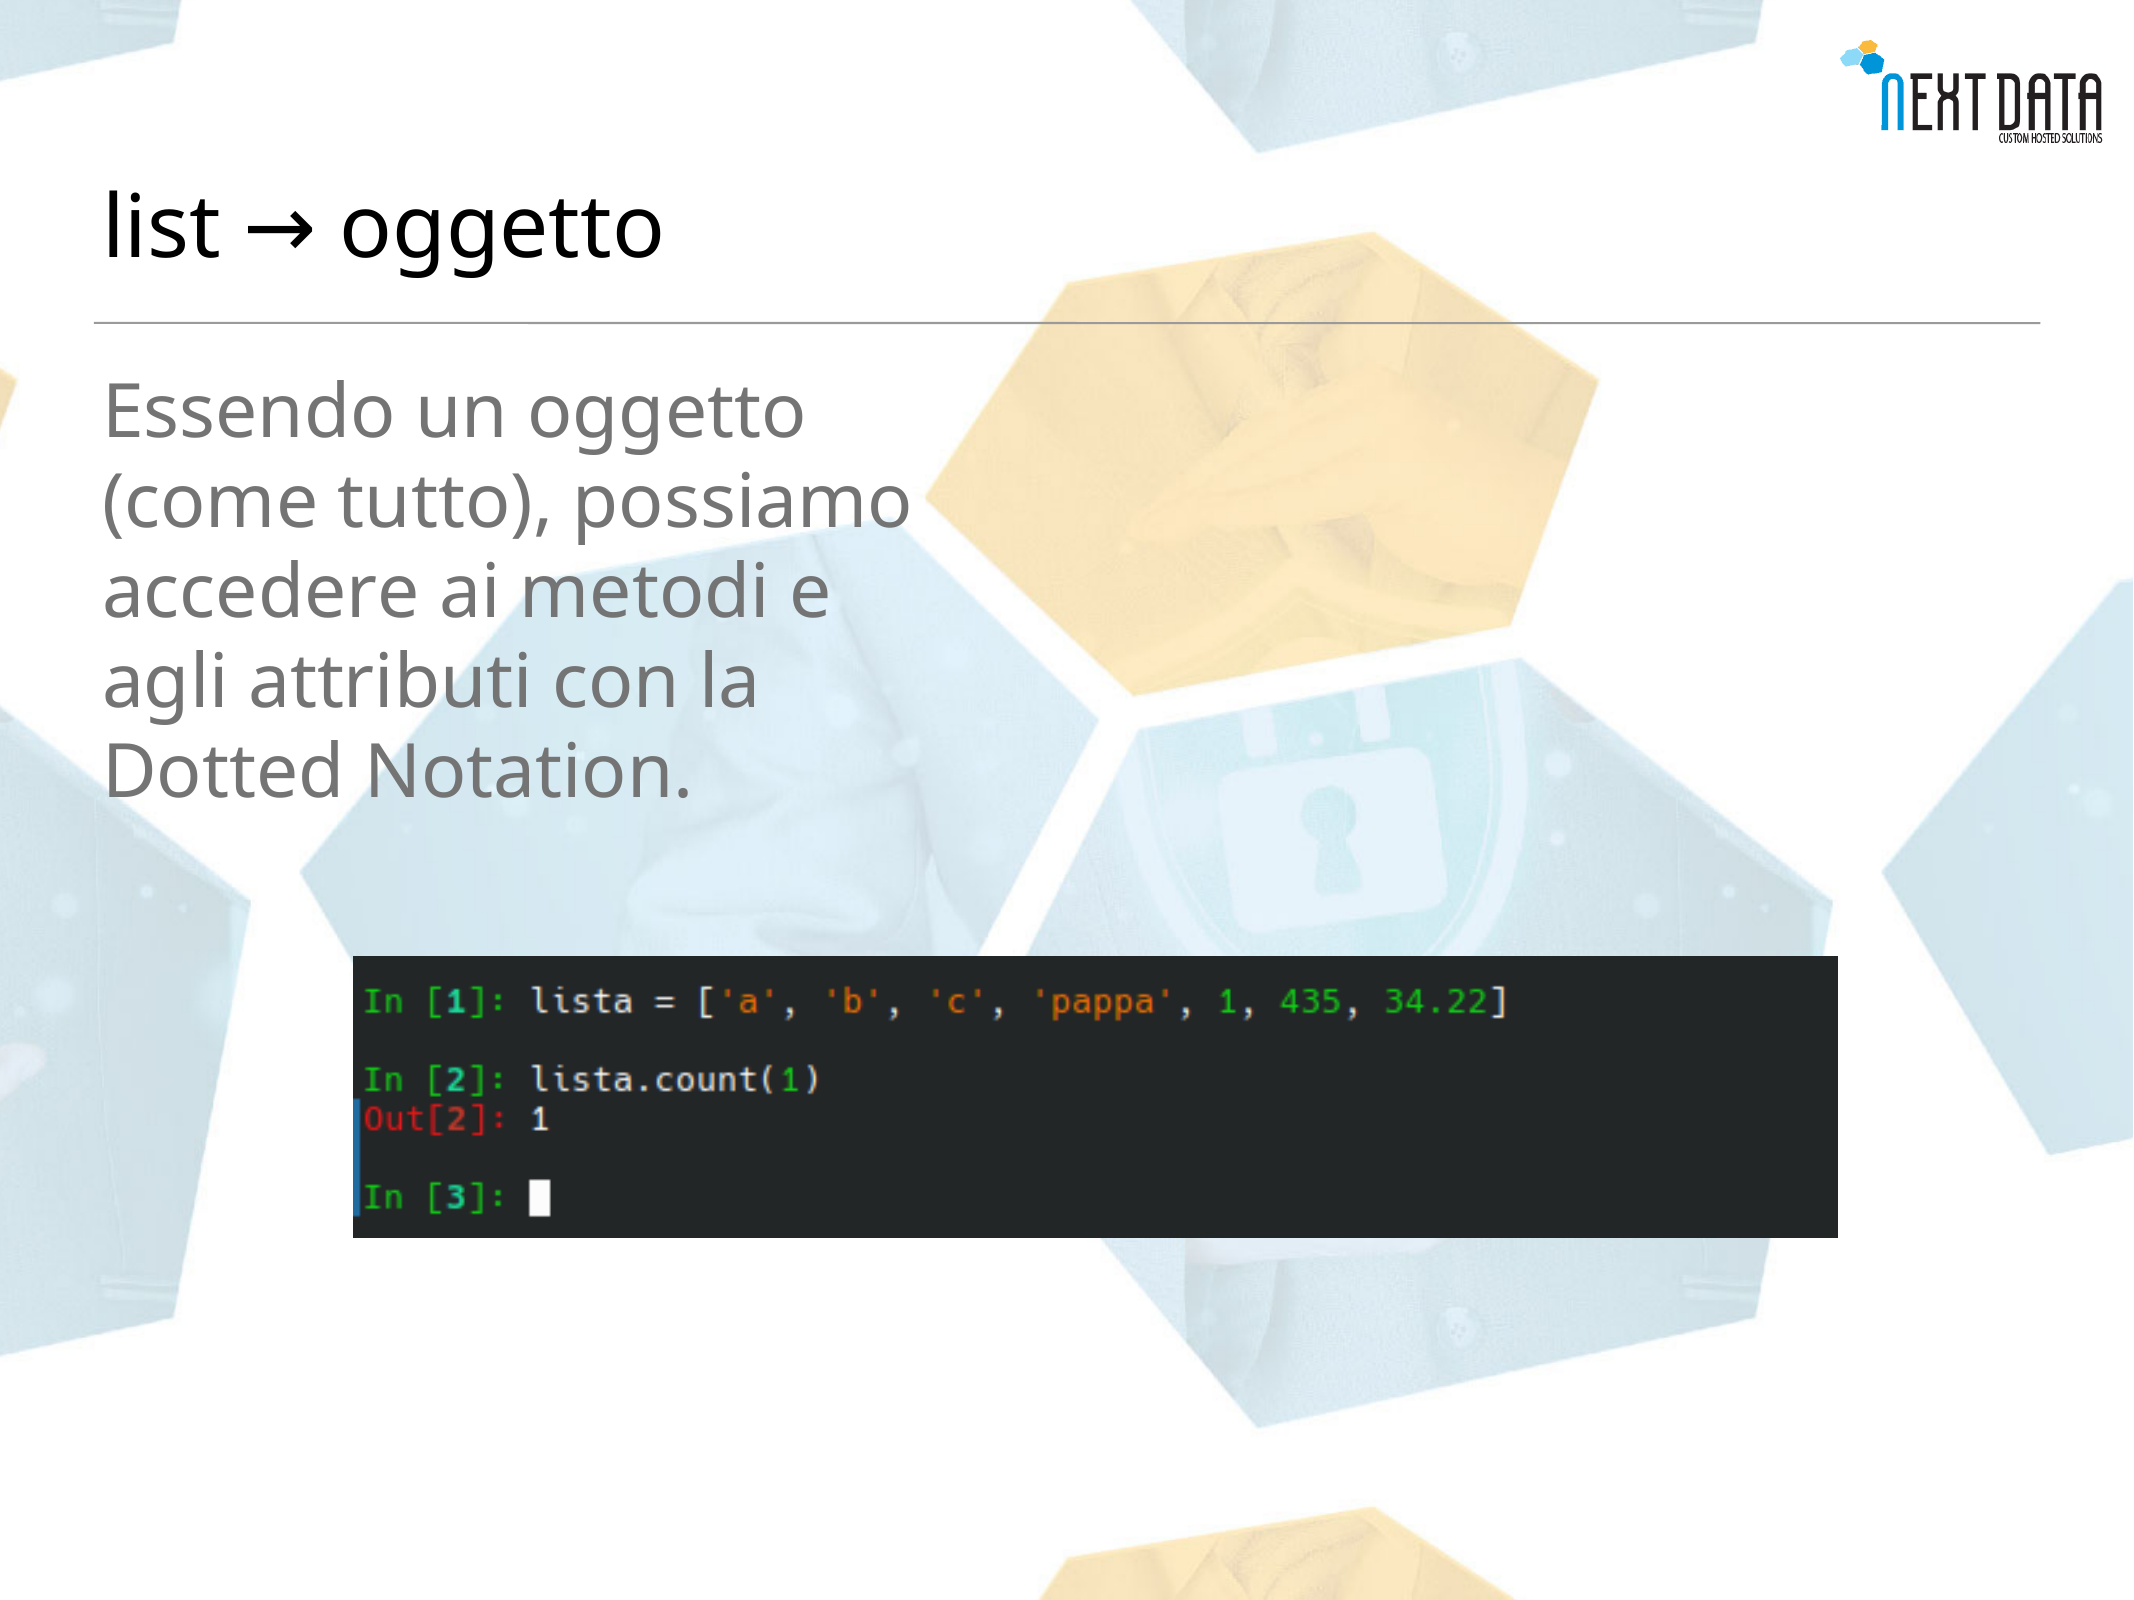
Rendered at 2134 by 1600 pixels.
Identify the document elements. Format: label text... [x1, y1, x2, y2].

picture [0, 0, 2134, 1600]
text_box Essendo un oggetto (come tutto), possiamo accedere ai metodi e agli attributi con la Dotted Notation. [93, 354, 938, 1449]
text_box list → oggetto [93, 54, 2040, 284]
